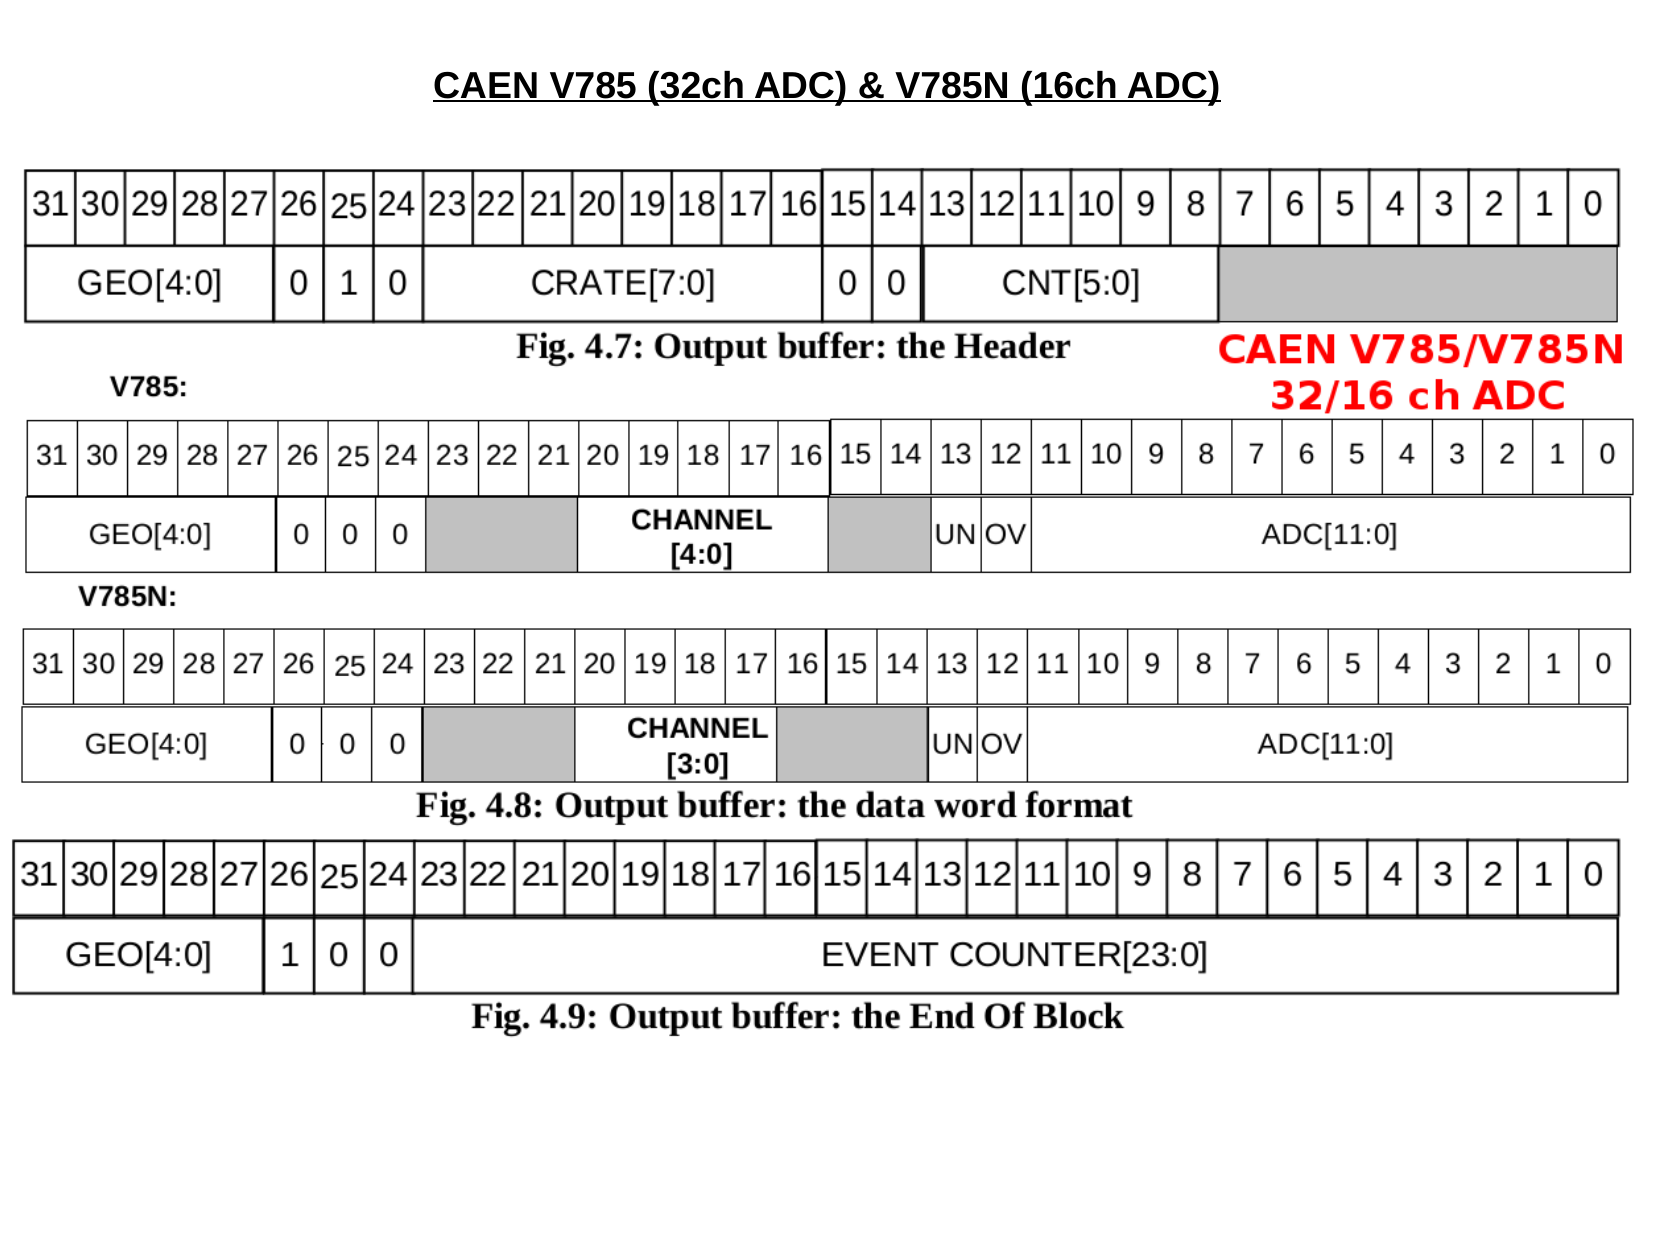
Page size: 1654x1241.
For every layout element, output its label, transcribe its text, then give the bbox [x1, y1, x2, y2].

text_box CAEN V785 (32ch ADC) & V785N (16ch ADC) [0, 15, 1654, 76]
picture [7, 155, 1647, 1048]
